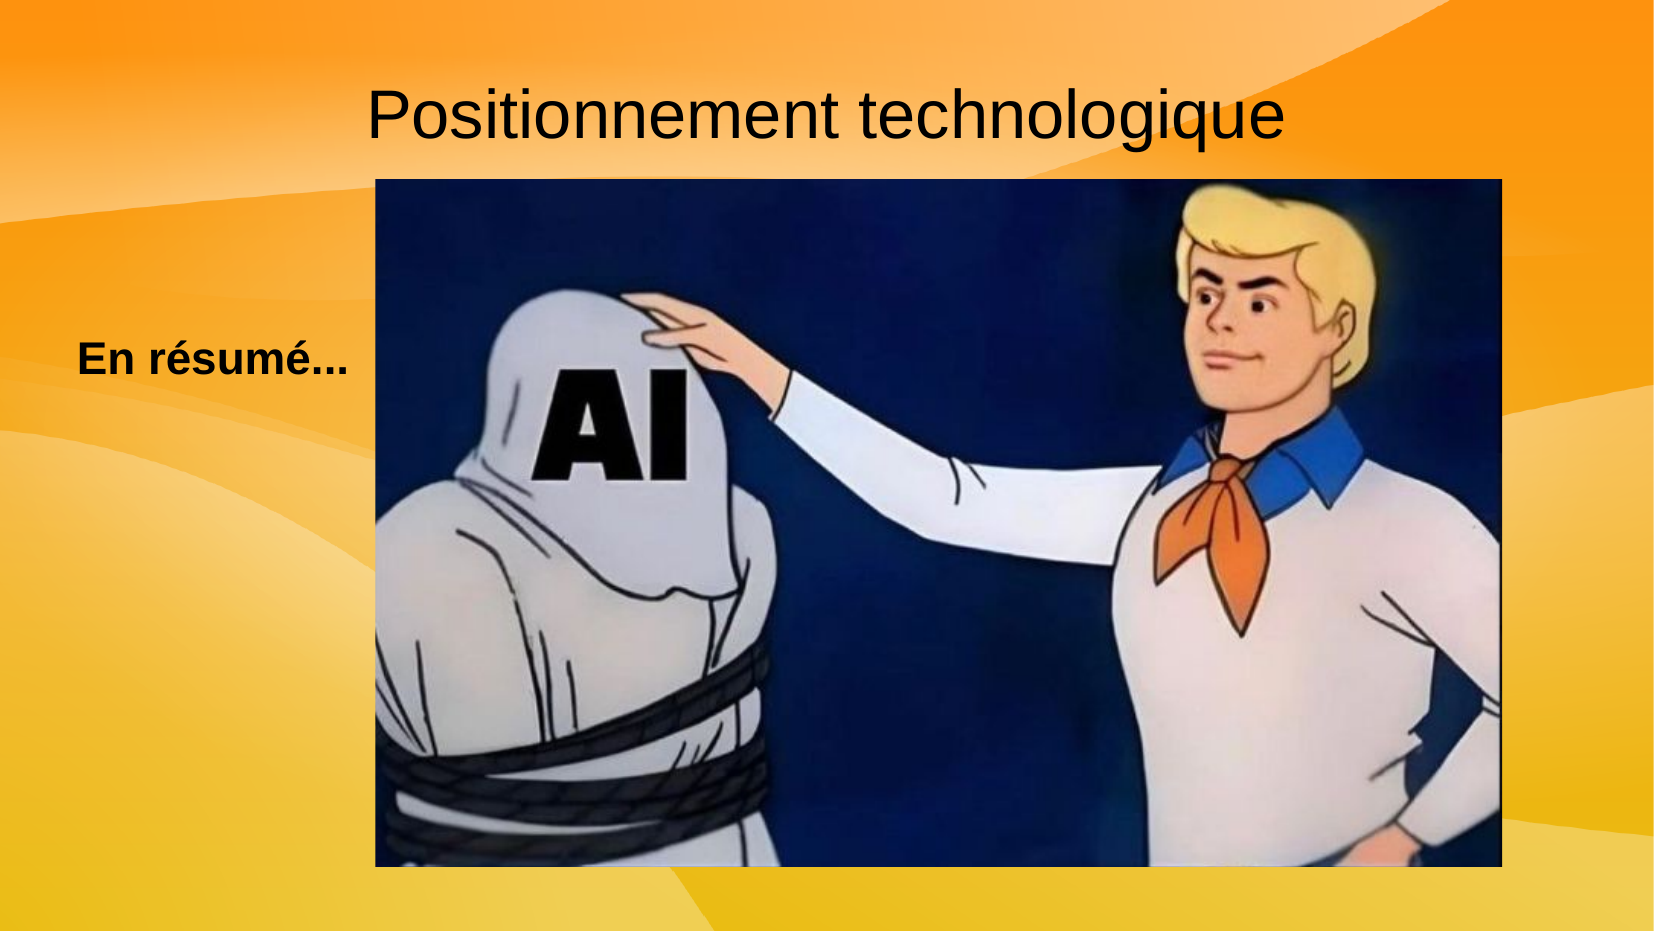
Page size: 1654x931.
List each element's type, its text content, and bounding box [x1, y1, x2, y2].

picture [0, 0, 1654, 931]
subtitle En résumé... [76, 179, 1565, 928]
title Positionnement technologique [82, 37, 1571, 193]
